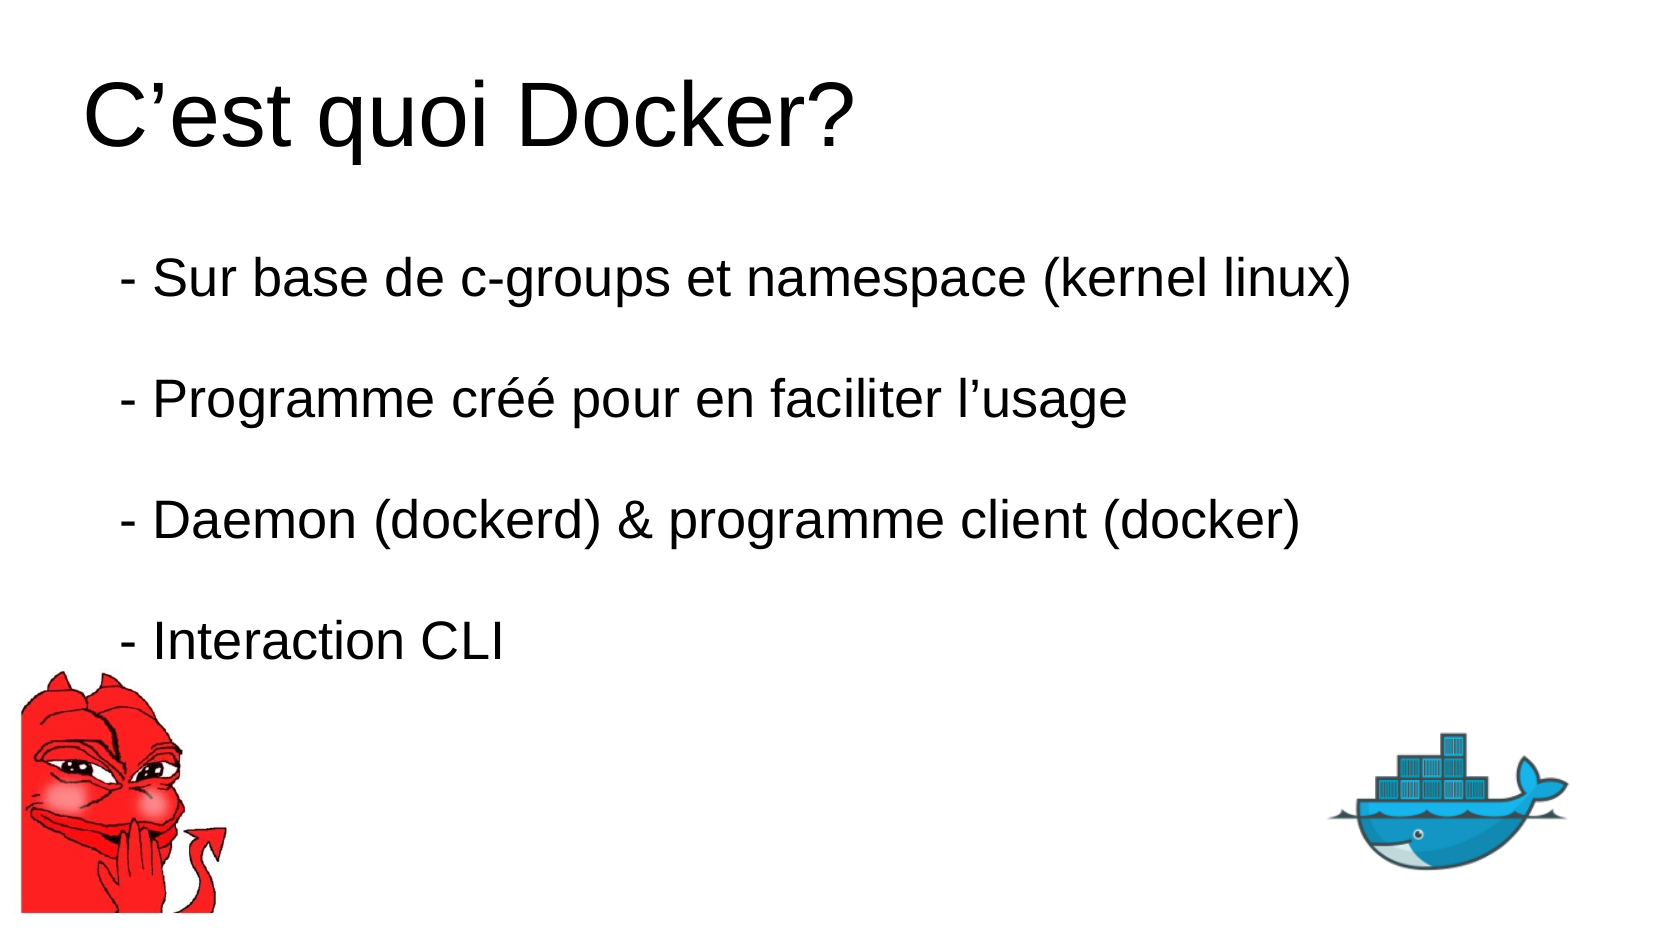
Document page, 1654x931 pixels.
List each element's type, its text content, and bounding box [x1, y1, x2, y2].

picture [1260, 673, 1636, 931]
title C’est quoi Docker? [82, 37, 1571, 193]
text_box - Sur base de c-groups et namespace (kernel linux) - Programme créé pour en faciliter l’usage - Daemon (dockerd) & programme client (docker) - Interaction CLI [105, 240, 1591, 679]
picture [0, 668, 247, 916]
